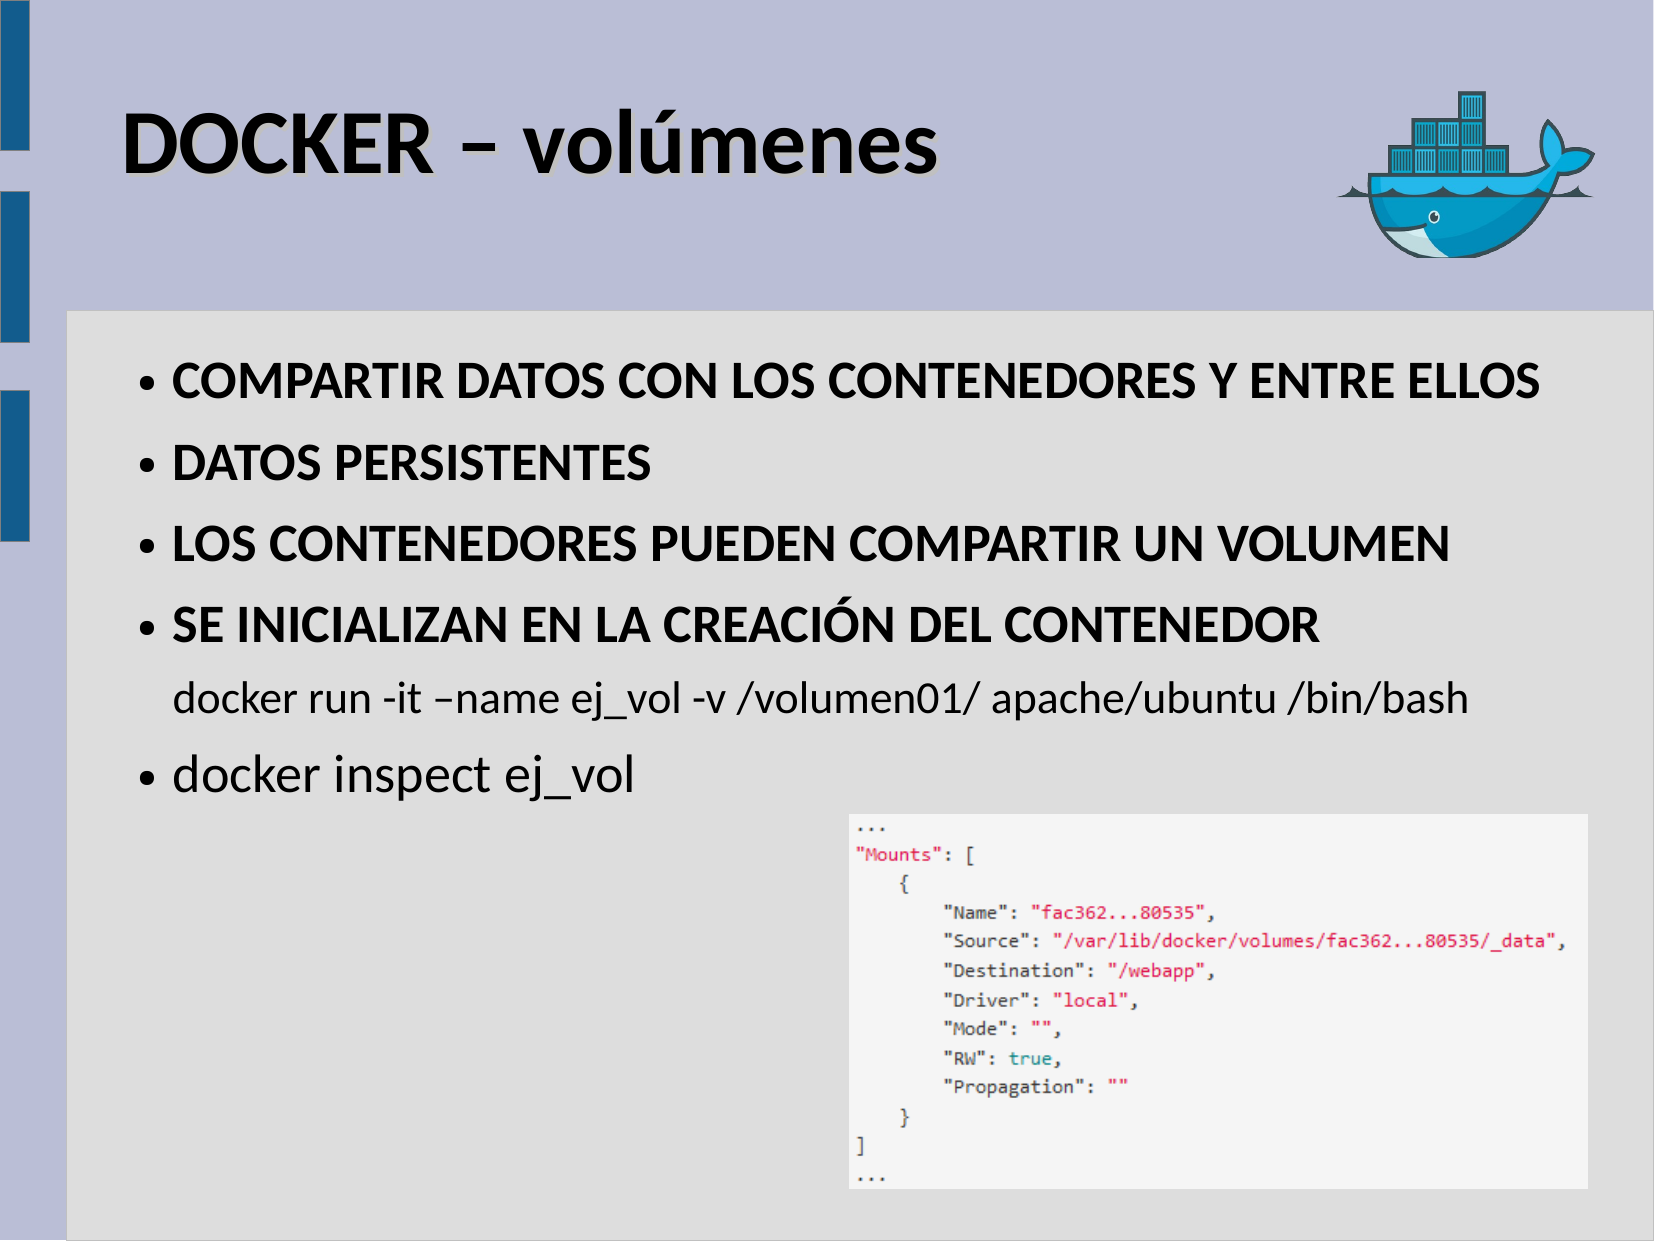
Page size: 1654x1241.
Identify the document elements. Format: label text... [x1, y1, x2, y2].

text_box COMPARTIR DATOS CON LOS CONTENEDORES Y ENTRE ELLOS DATOS PERSISTENTES LOS CONTENEDORES PUEDEN COMPARTIR UN VOLUMEN SE INICIALIZAN EN LA CREACIÓN DEL CONTENEDOR docker run -it –name ej_vol -v /volumen01/ apache/ubuntu /bin/bash docker inspect ej_vol [122, 323, 1588, 1241]
text_box DOCKER – volúmenes [106, 97, 1232, 225]
picture [849, 814, 1588, 1189]
picture [1287, 35, 1642, 258]
